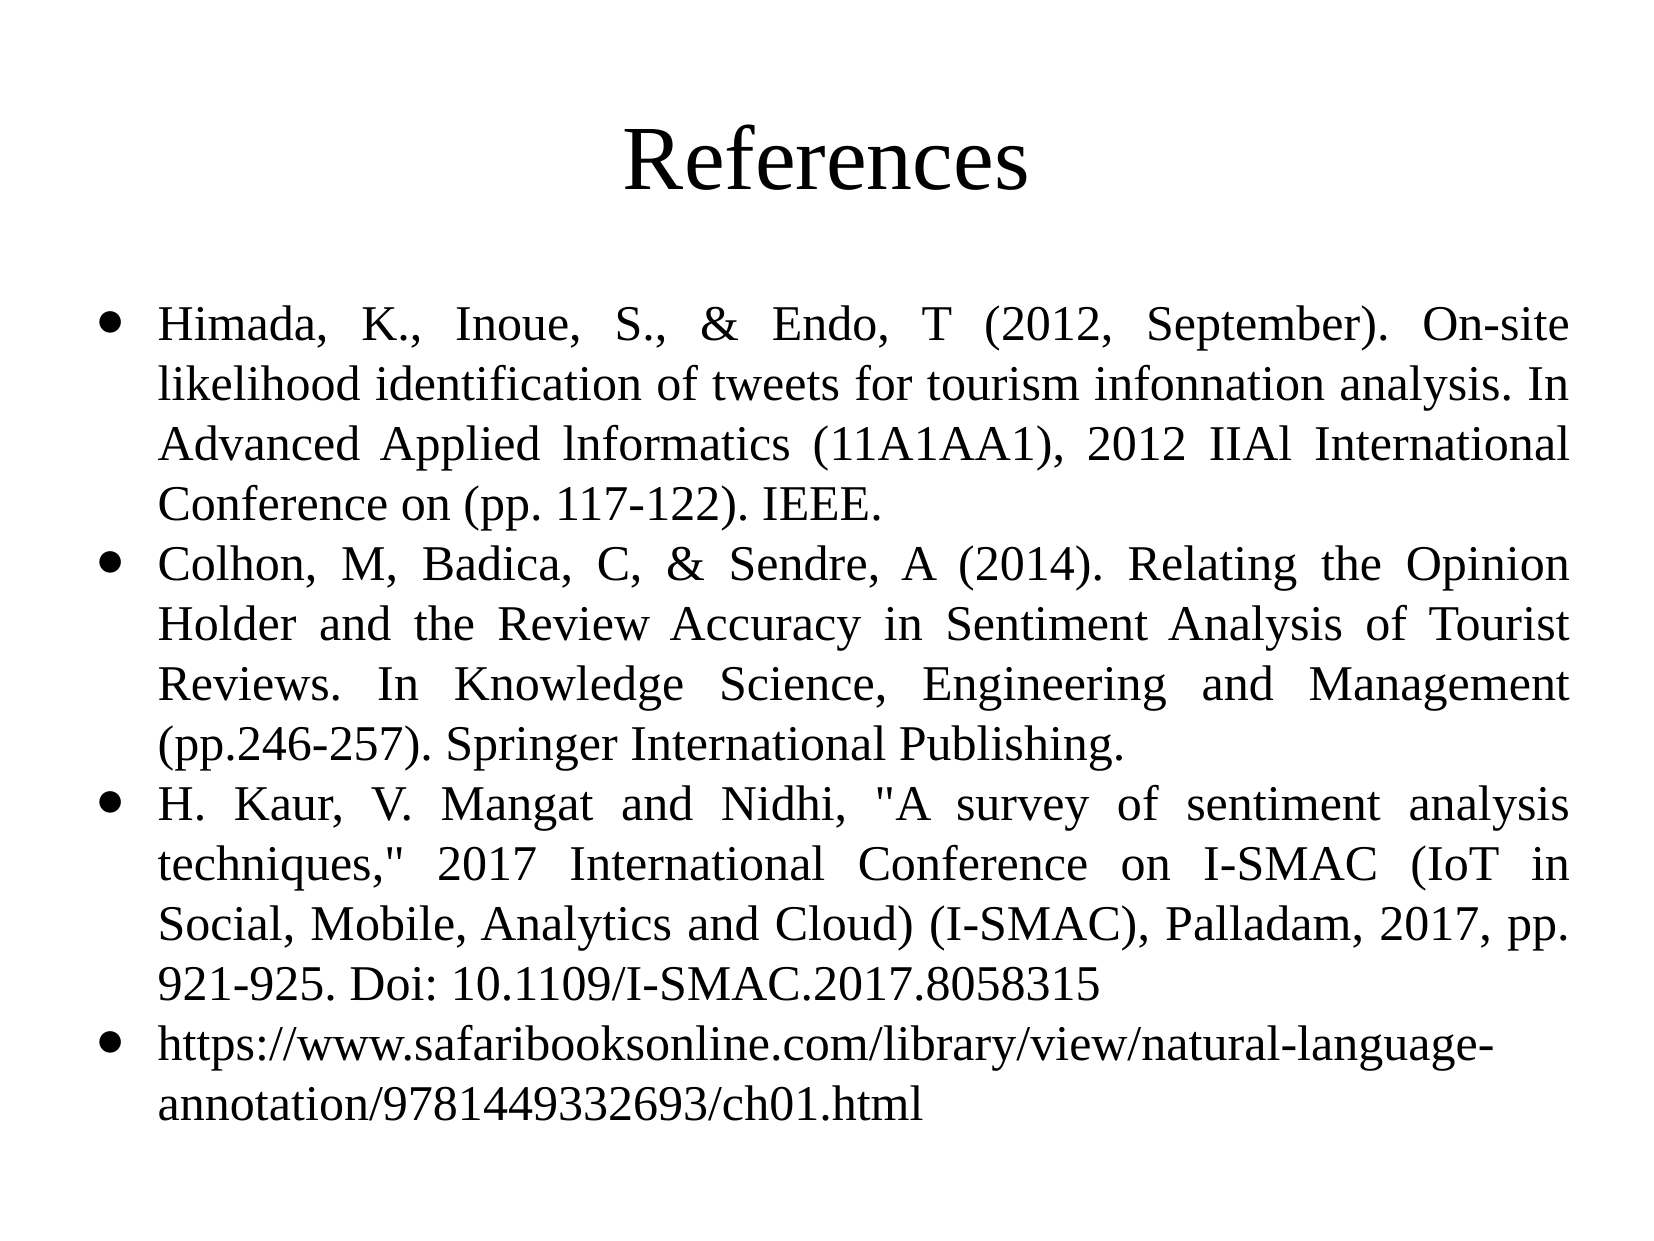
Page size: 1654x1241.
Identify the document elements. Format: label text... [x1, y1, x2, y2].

text_box References [82, 49, 1571, 257]
text_box Himada, K., Inoue, S., & Endo, T (2012, September). On-site likelihood identification of tweets for tourism infonnation analysis. In Advanced Applied lnformatics (11A1AA1), 2012 IIAl International Conference on (pp. 117-122). IEEE. Colhon, M, Badica, C, & Sendre, A (2014). Relating the Opinion Holder and the Review Accuracy in Sentiment Analysis of Tourist Reviews. In Knowledge Science, Engineering and Management (pp.246-257). Springer International Publishing. H. Kaur, V. Mangat and Nidhi, "A survey of sentiment analysis techniques," 2017 International Conference on I-SMAC (IoT in Social, Mobile, Analytics and Cloud) (I-SMAC), Palladam, 2017, pp. 921-925. Doi: 10.1109/I-SMAC.2017.8058315 https://www.safaribooksonline.com/library/view/natural-language-annotation/9781449332693/ch01.html [82, 290, 1571, 1010]
